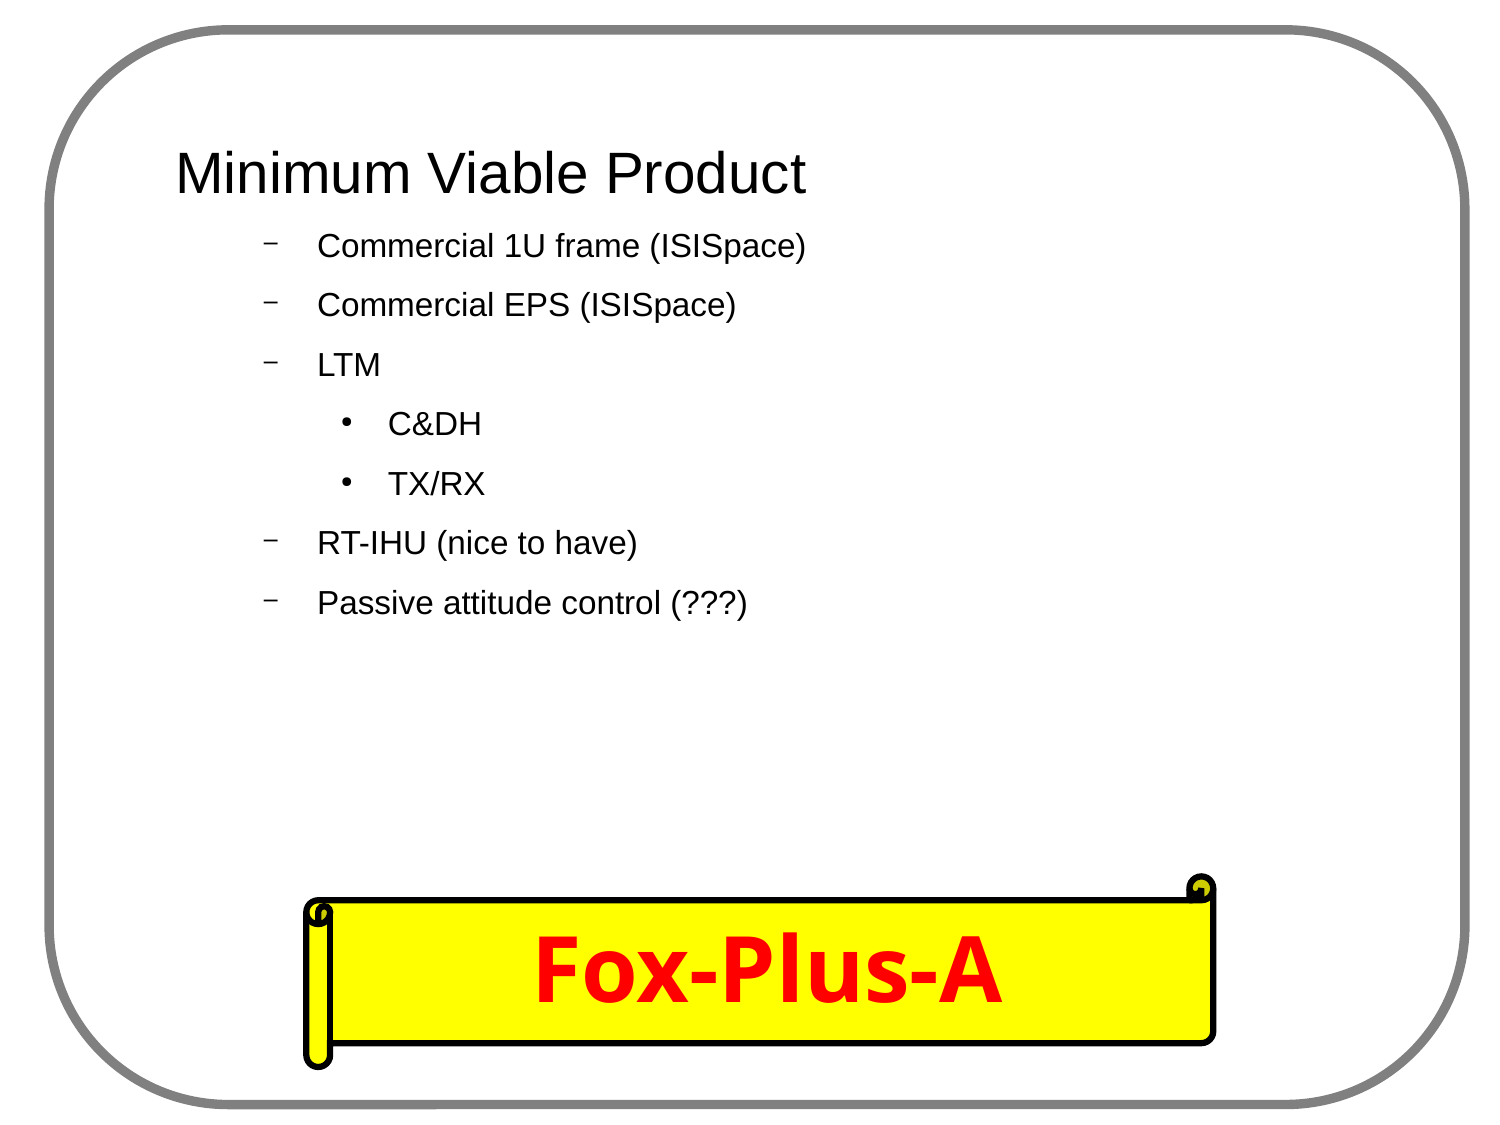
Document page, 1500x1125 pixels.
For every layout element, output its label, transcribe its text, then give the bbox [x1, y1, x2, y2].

text_box Minimum Viable Product Commercial 1U frame (ISISpace) Commercial EPS (ISISpace) LTM C&DH TX/RX RT-IHU (nice to have) Passive attitude control (???) [160, 127, 1360, 629]
text_box [310, 876, 1214, 903]
text_box [306, 1028, 1214, 1068]
text_box Fox-Plus-A [260, 903, 1273, 1028]
